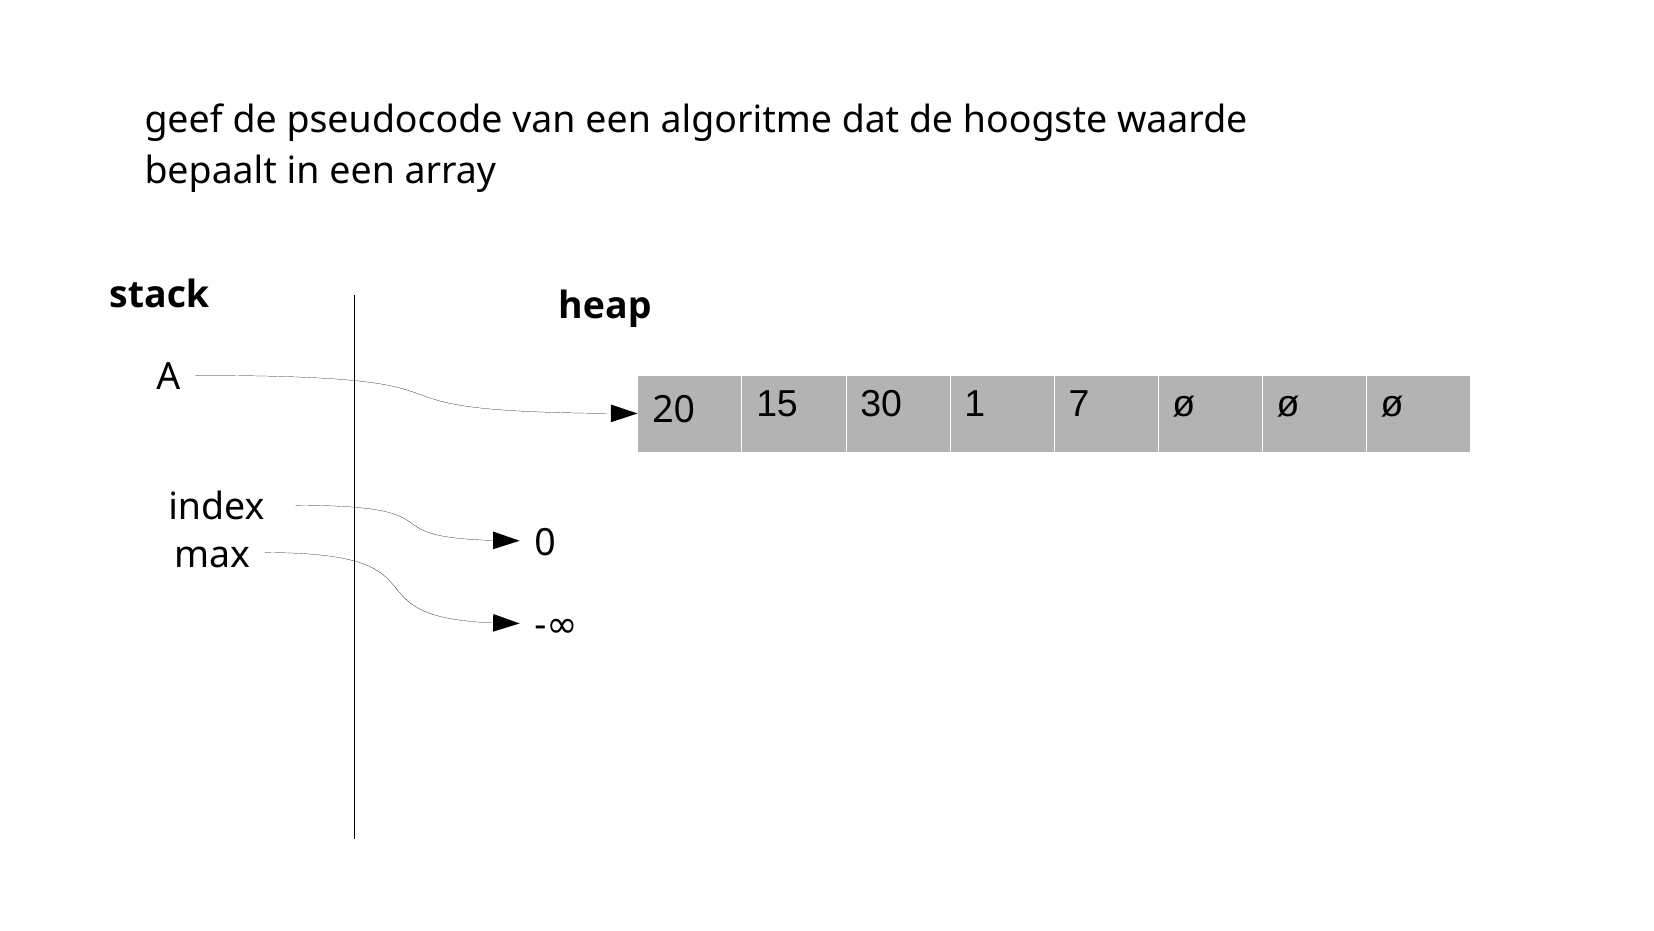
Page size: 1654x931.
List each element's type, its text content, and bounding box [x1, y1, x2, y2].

table_header 7 [1055, 376, 1158, 452]
text_box geef de pseudocode van een algoritme dat de hoogste waarde bepaalt in een array [129, 85, 1323, 225]
text_box -∞ [519, 590, 595, 649]
table_header 1 [951, 376, 1054, 452]
text_box A [141, 342, 194, 401]
text_box 0 [519, 507, 572, 567]
text_box index [153, 472, 296, 531]
text_box heap [543, 271, 663, 331]
table_header 15 [742, 376, 846, 452]
table_header 20 [638, 376, 741, 452]
table_header ø [1367, 376, 1470, 452]
text_box max [159, 531, 257, 579]
table_header 30 [847, 376, 950, 452]
text_box stack [94, 259, 237, 319]
table_header ø [1263, 376, 1366, 452]
table_header ø [1159, 376, 1262, 452]
